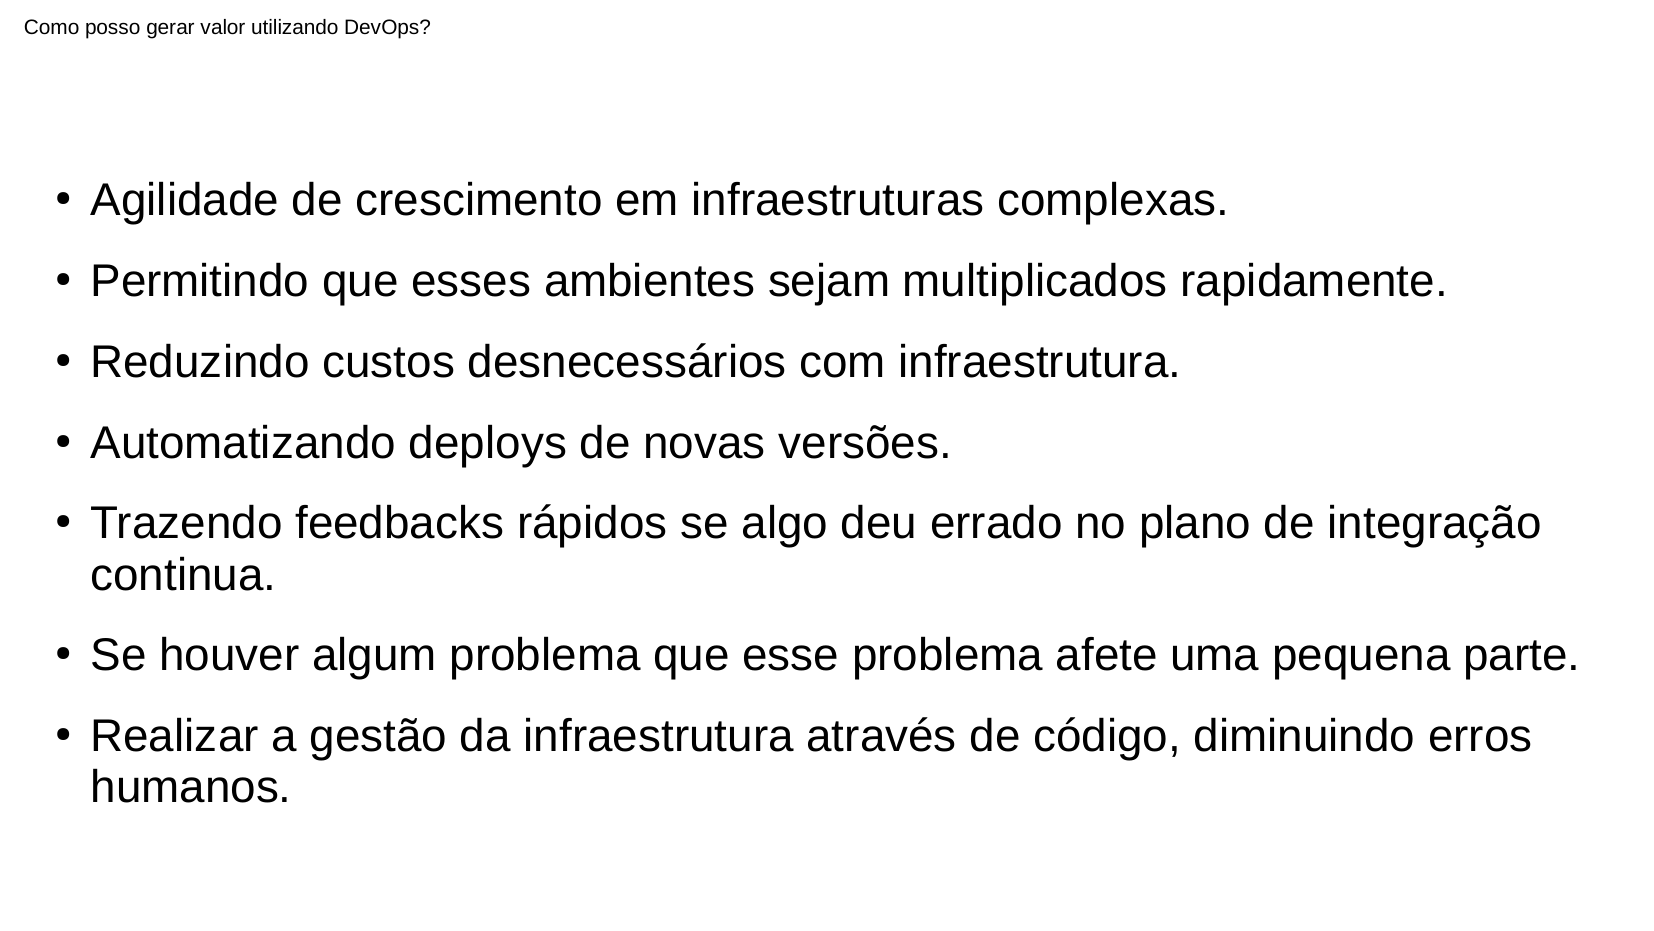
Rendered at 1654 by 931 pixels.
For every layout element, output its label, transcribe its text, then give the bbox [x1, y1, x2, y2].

text_box Agilidade de crescimento em infraestruturas complexas. Permitindo que esses ambientes sejam multiplicados rapidamente. Reduzindo custos desnecessários com infraestrutura. Automatizando deploys de novas versões. Trazendo feedbacks rápidos se algo deu errado no plano de integração continua. Se houver algum problema que esse problema afete uma pequena parte. Realizar a gestão da infraestrutura através de código, diminuindo erros humanos. [40, 166, 1600, 821]
title Como posso gerar valor utilizando DevOps? [11, 11, 449, 43]
